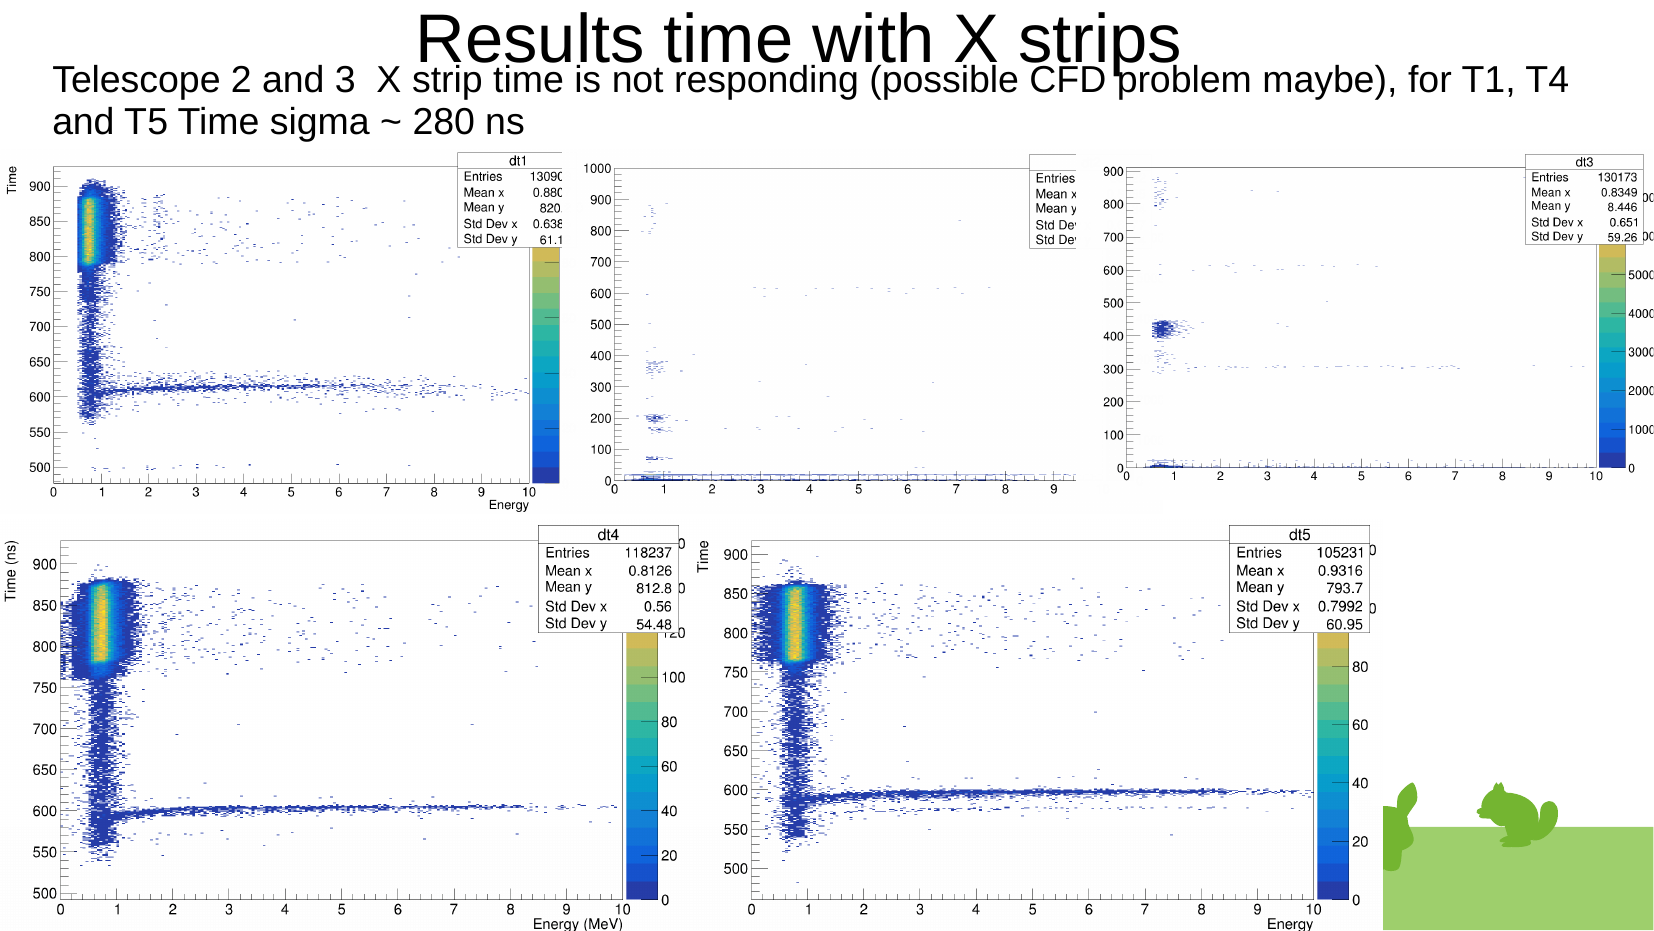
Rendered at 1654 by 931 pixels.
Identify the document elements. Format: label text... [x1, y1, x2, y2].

picture [0, 519, 1383, 931]
title Results time with X strips [61, 0, 1538, 51]
picture [0, 149, 1654, 514]
text_box Telescope 2 and 3 X strip time is not responding (possible CFD problem maybe), for T1, T4 and T5 Time sigma ~ 280 ns [37, 51, 1613, 151]
